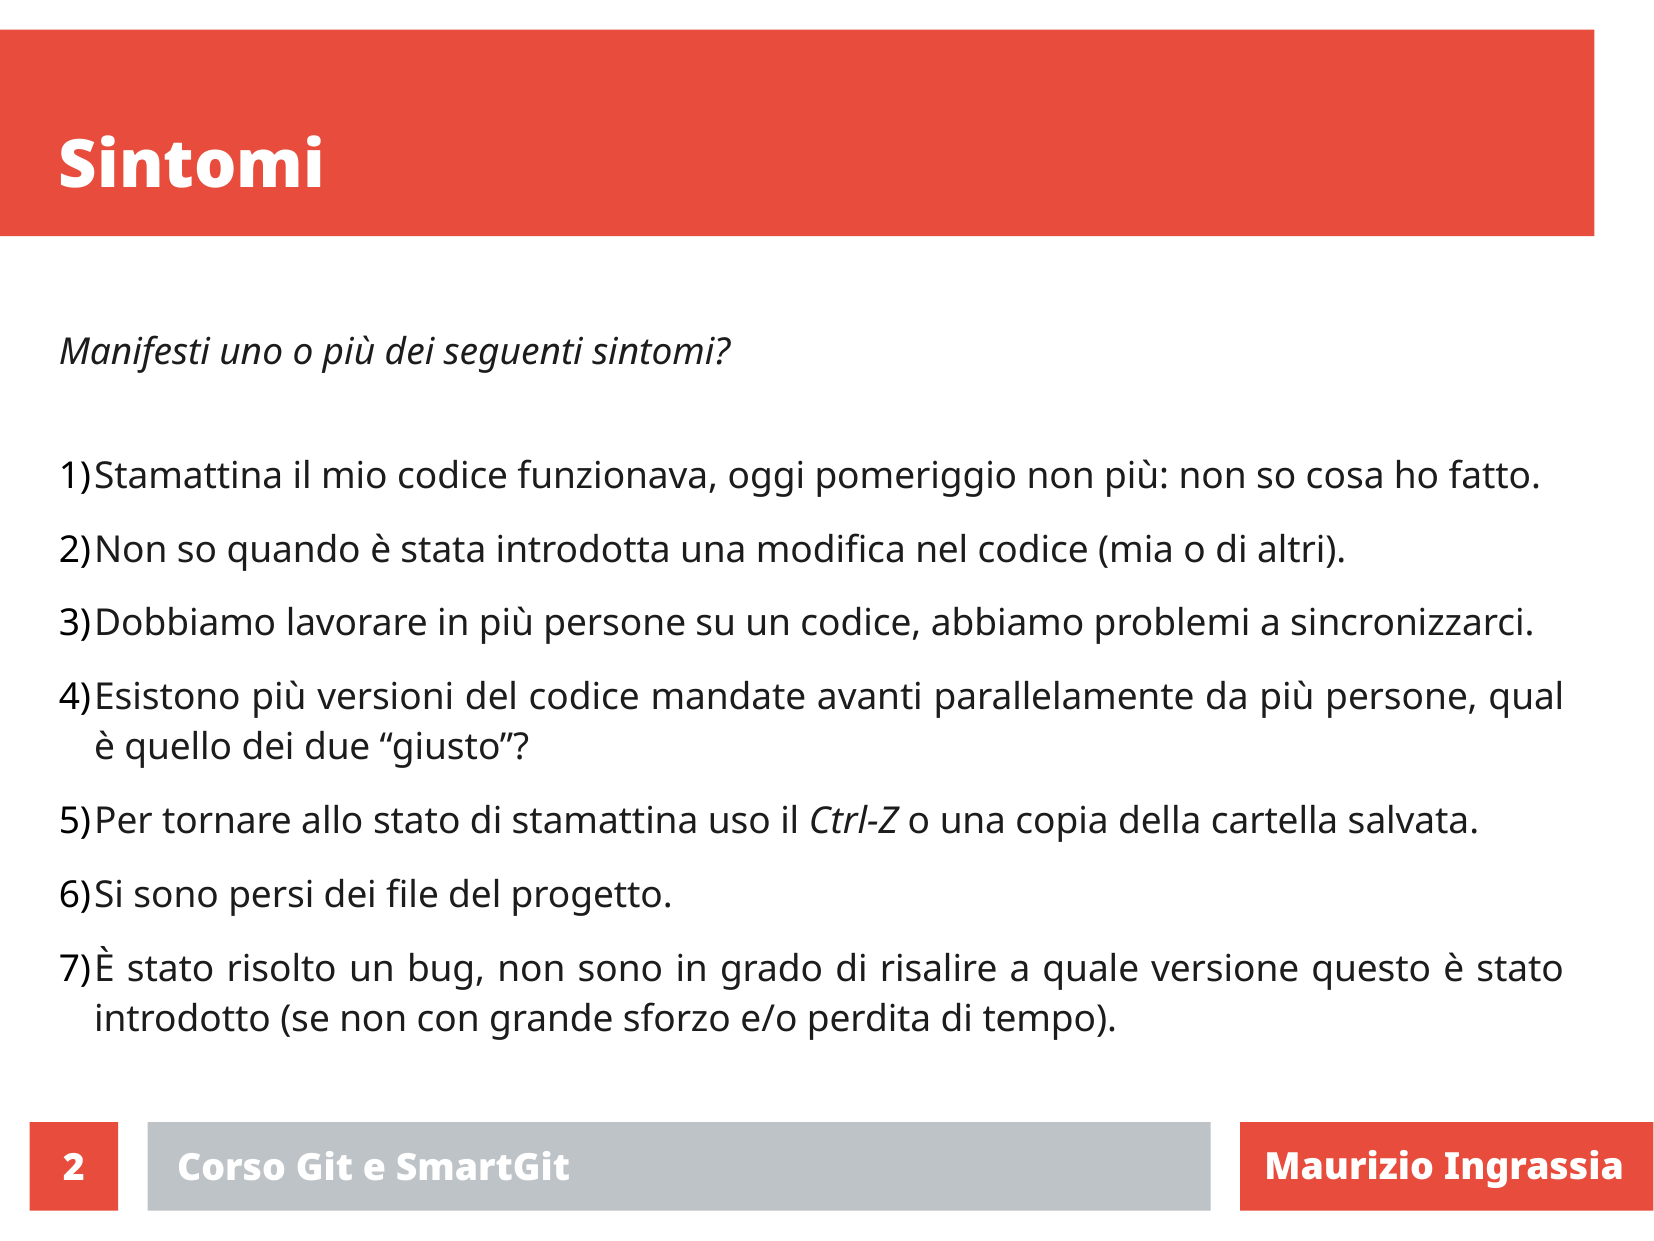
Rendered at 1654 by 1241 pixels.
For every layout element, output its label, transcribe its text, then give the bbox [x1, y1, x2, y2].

title Sintomi [59, 59, 1595, 207]
list Manifesti uno o più dei seguenti sintomi? Stamattina il mio codice funzionava, oggi pomeriggio non più: non so cosa ho fatto. Non so quando è stata introdotta una modifica nel codice (mia o di altri). Dobbiamo lavorare in più persone su un codice, abbiamo problemi a sincronizzarci. Esistono più versioni del codice mandate avanti parallelamente da più persone, qual è quello dei due “giusto”? Per tornare allo stato di stamattina uso il Ctrl-Z o una copia della cartella salvata. Si sono persi dei file del progetto. È stato risolto un bug, non sono in grado di risalire a quale versione questo è stato introdotto (se non con grande sforzo e/o perdita di tempo). [59, 324, 1565, 1093]
